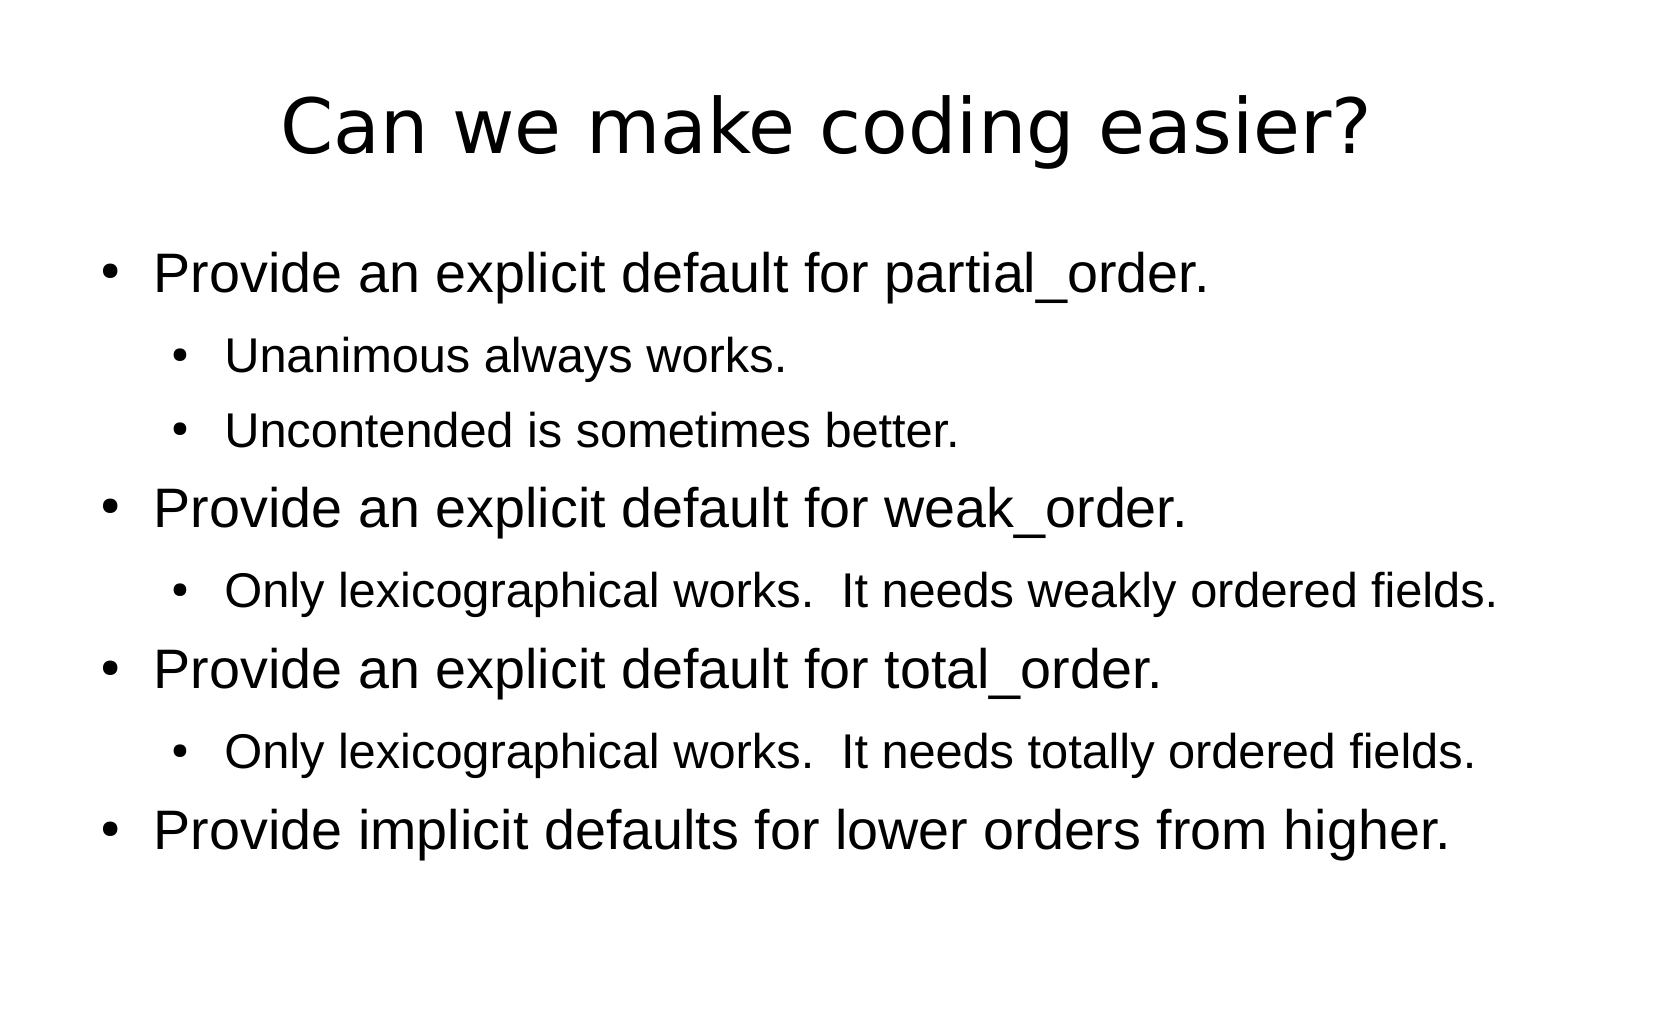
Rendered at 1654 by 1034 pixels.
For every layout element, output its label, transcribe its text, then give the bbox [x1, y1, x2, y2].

title Can we make coding easier? [82, 41, 1571, 214]
list Provide an explicit default for partial_order. Unanimous always works. Uncontended is sometimes better. Provide an explicit default for weak_order. Only lexicographical works. It needs weakly ordered fields. Provide an explicit default for total_order. Only lexicographical works. It needs totally ordered fields. Provide implicit defaults for lower orders from higher. [82, 241, 1571, 859]
